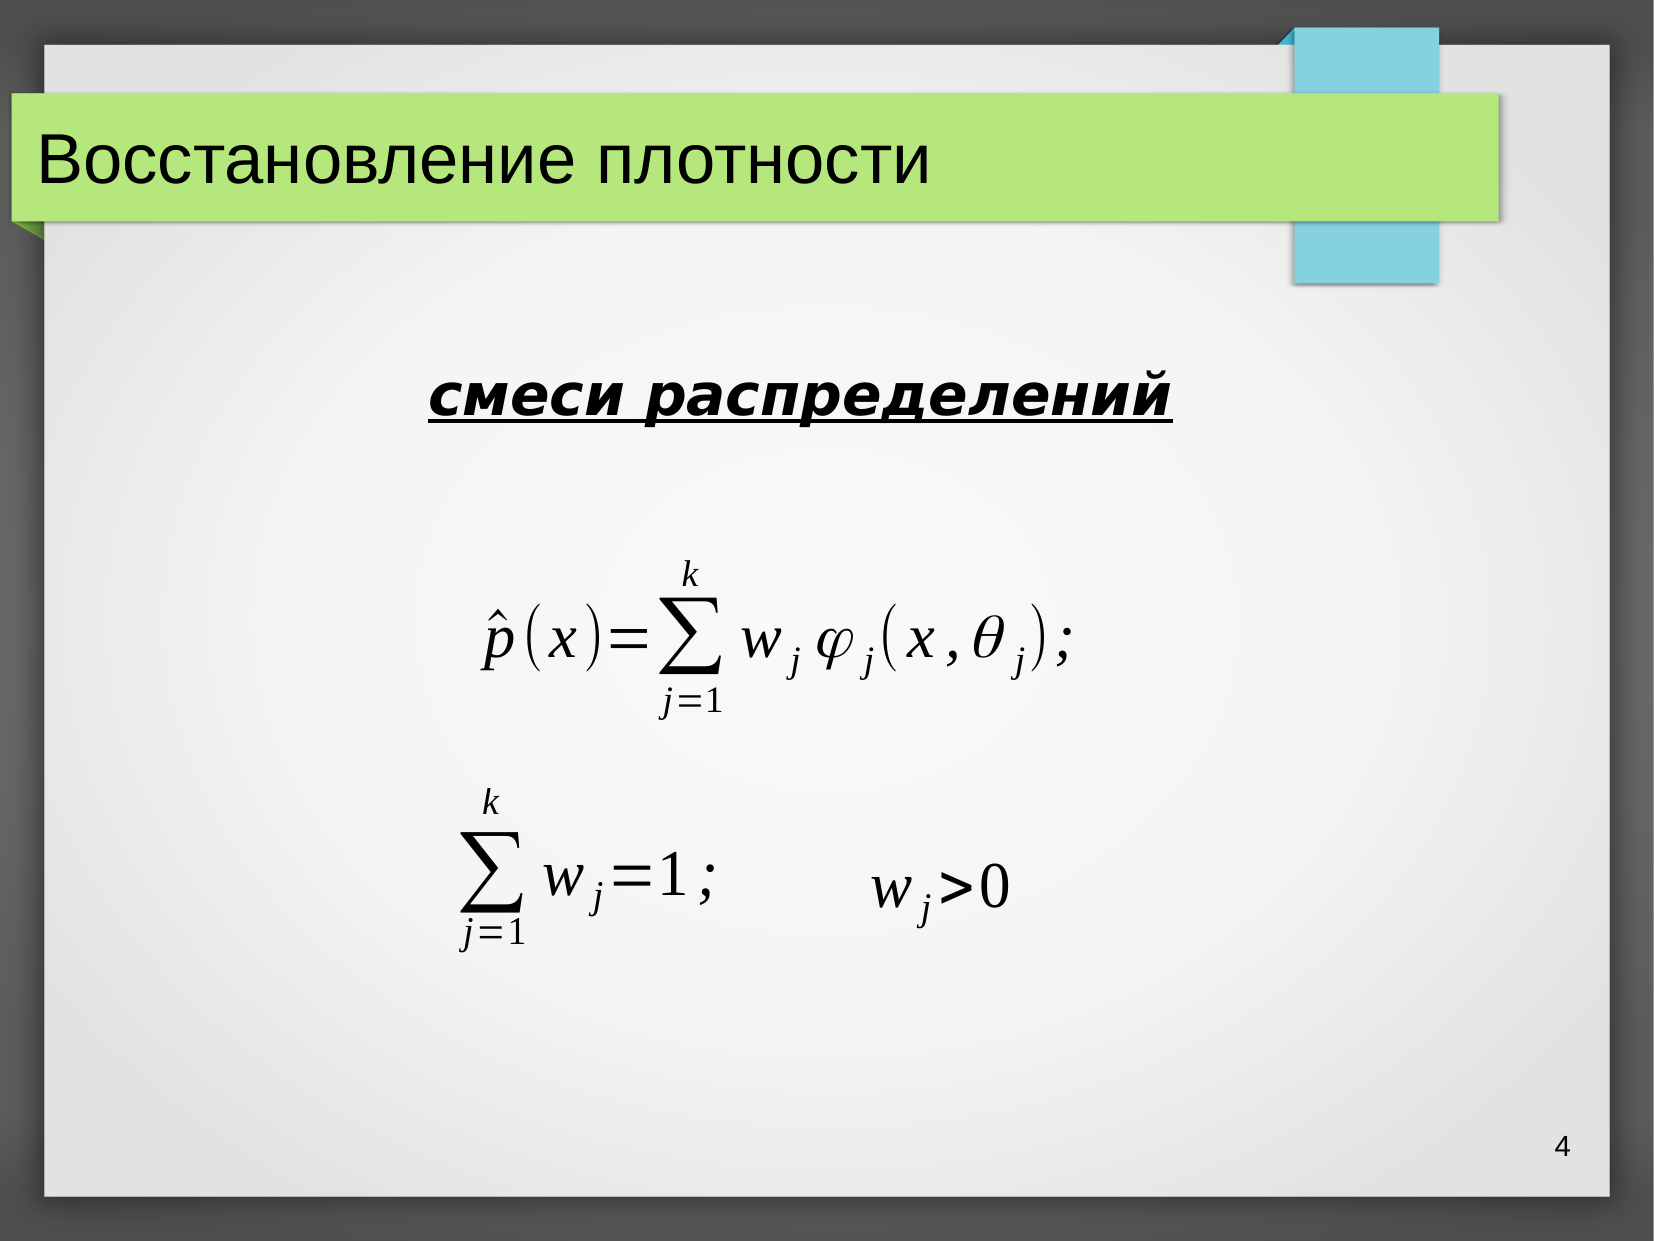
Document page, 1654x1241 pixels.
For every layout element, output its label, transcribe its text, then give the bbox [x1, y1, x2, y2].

chart [862, 862, 1019, 934]
title Восстановление плотности [35, 118, 1489, 200]
text_box смеси распределений [413, 354, 1229, 440]
chart [472, 552, 1082, 721]
chart [448, 788, 725, 957]
picture [0, 0, 1654, 1241]
